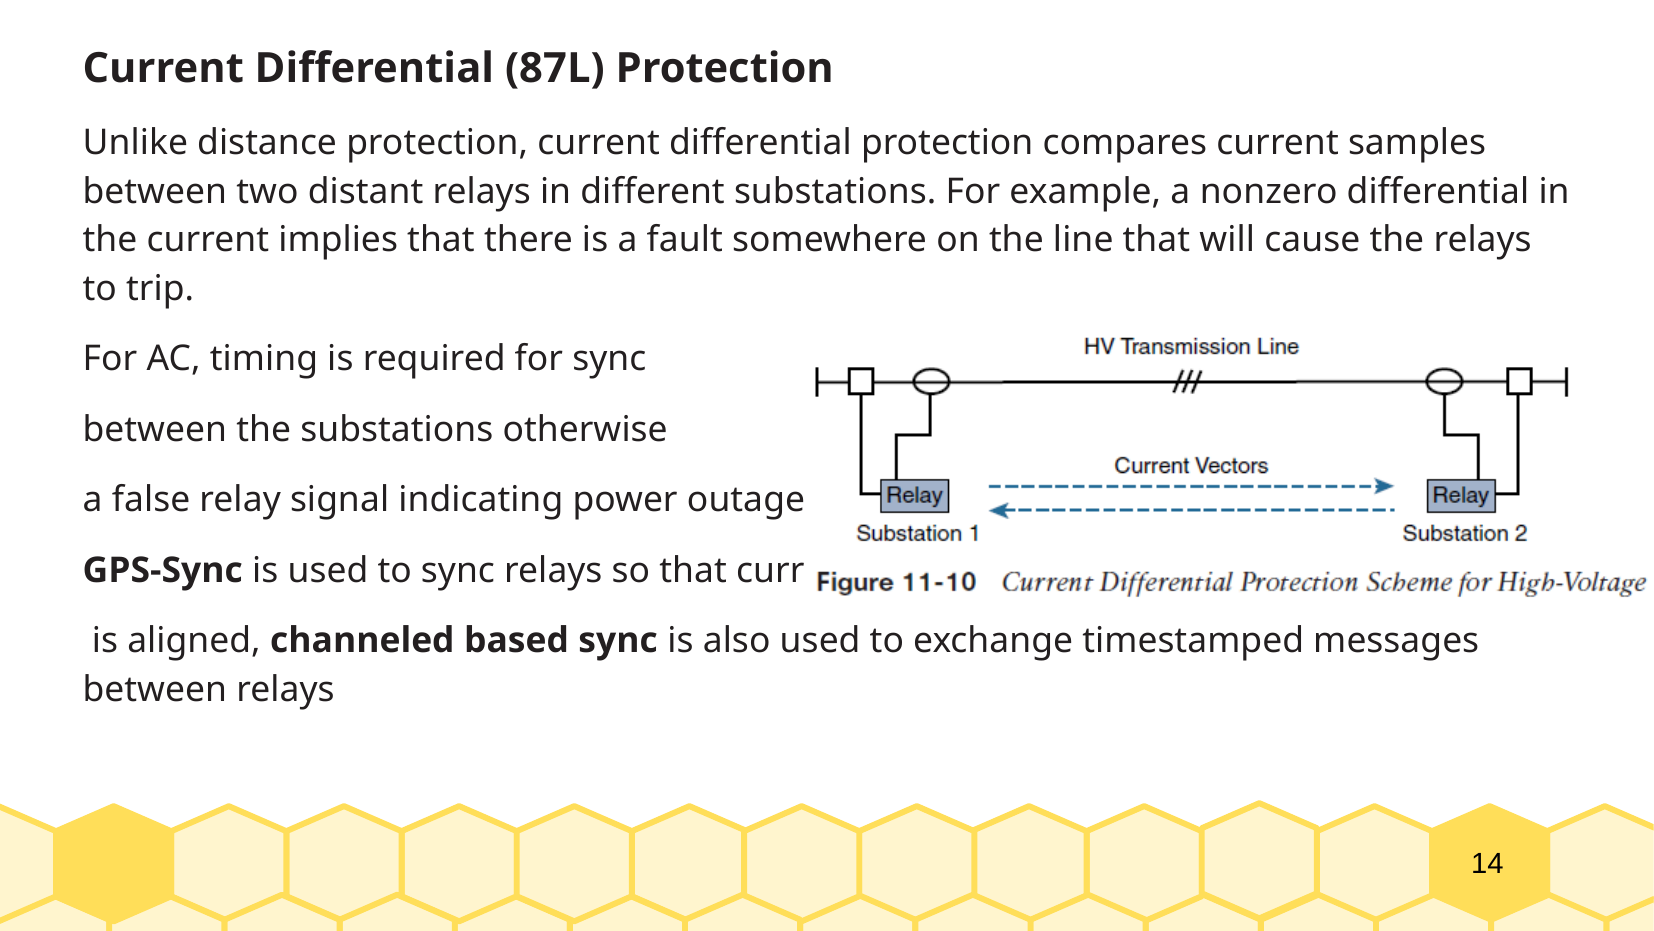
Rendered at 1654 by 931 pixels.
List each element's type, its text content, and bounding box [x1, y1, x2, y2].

picture [804, 316, 1652, 601]
list Current Differential (87L) Protection Unlike distance protection, current differential protection compares current samples between two distant relays in different substations. For example, a nonzero differential in the current implies that there is a fault somewhere on the line that will cause the relays to trip. For AC, timing is required for sync between the substations otherwise a false relay signal indicating power outage. GPS-Sync is used to sync relays so that current is aligned, channeled based sync is also used to exchange timestamped messages between relays [82, 37, 1571, 901]
